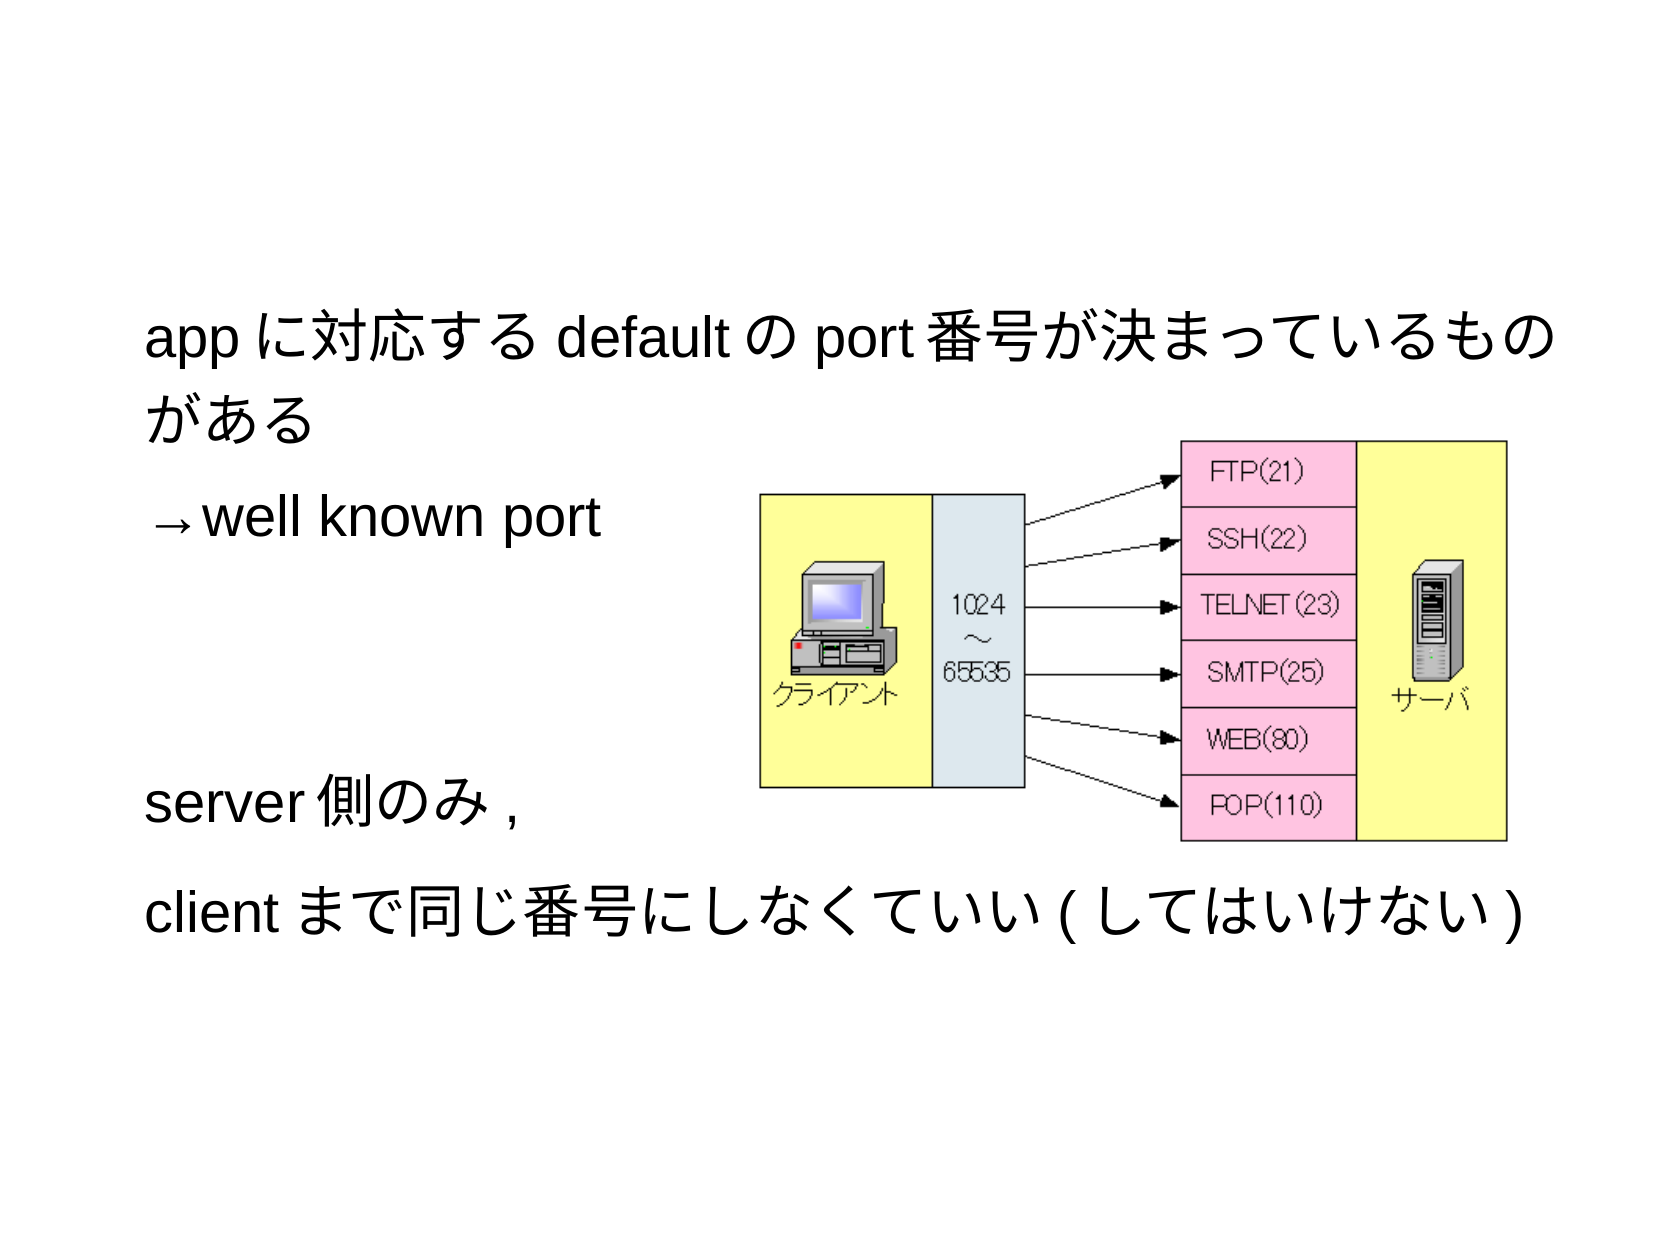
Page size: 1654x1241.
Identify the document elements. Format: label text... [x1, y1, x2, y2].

list appに対応するdefaultのport番号が決まっているものがある →well known port server側のみ, clientまで同じ番号にしなくていい(してはいけない) [82, 290, 1571, 1010]
picture [755, 436, 1511, 845]
